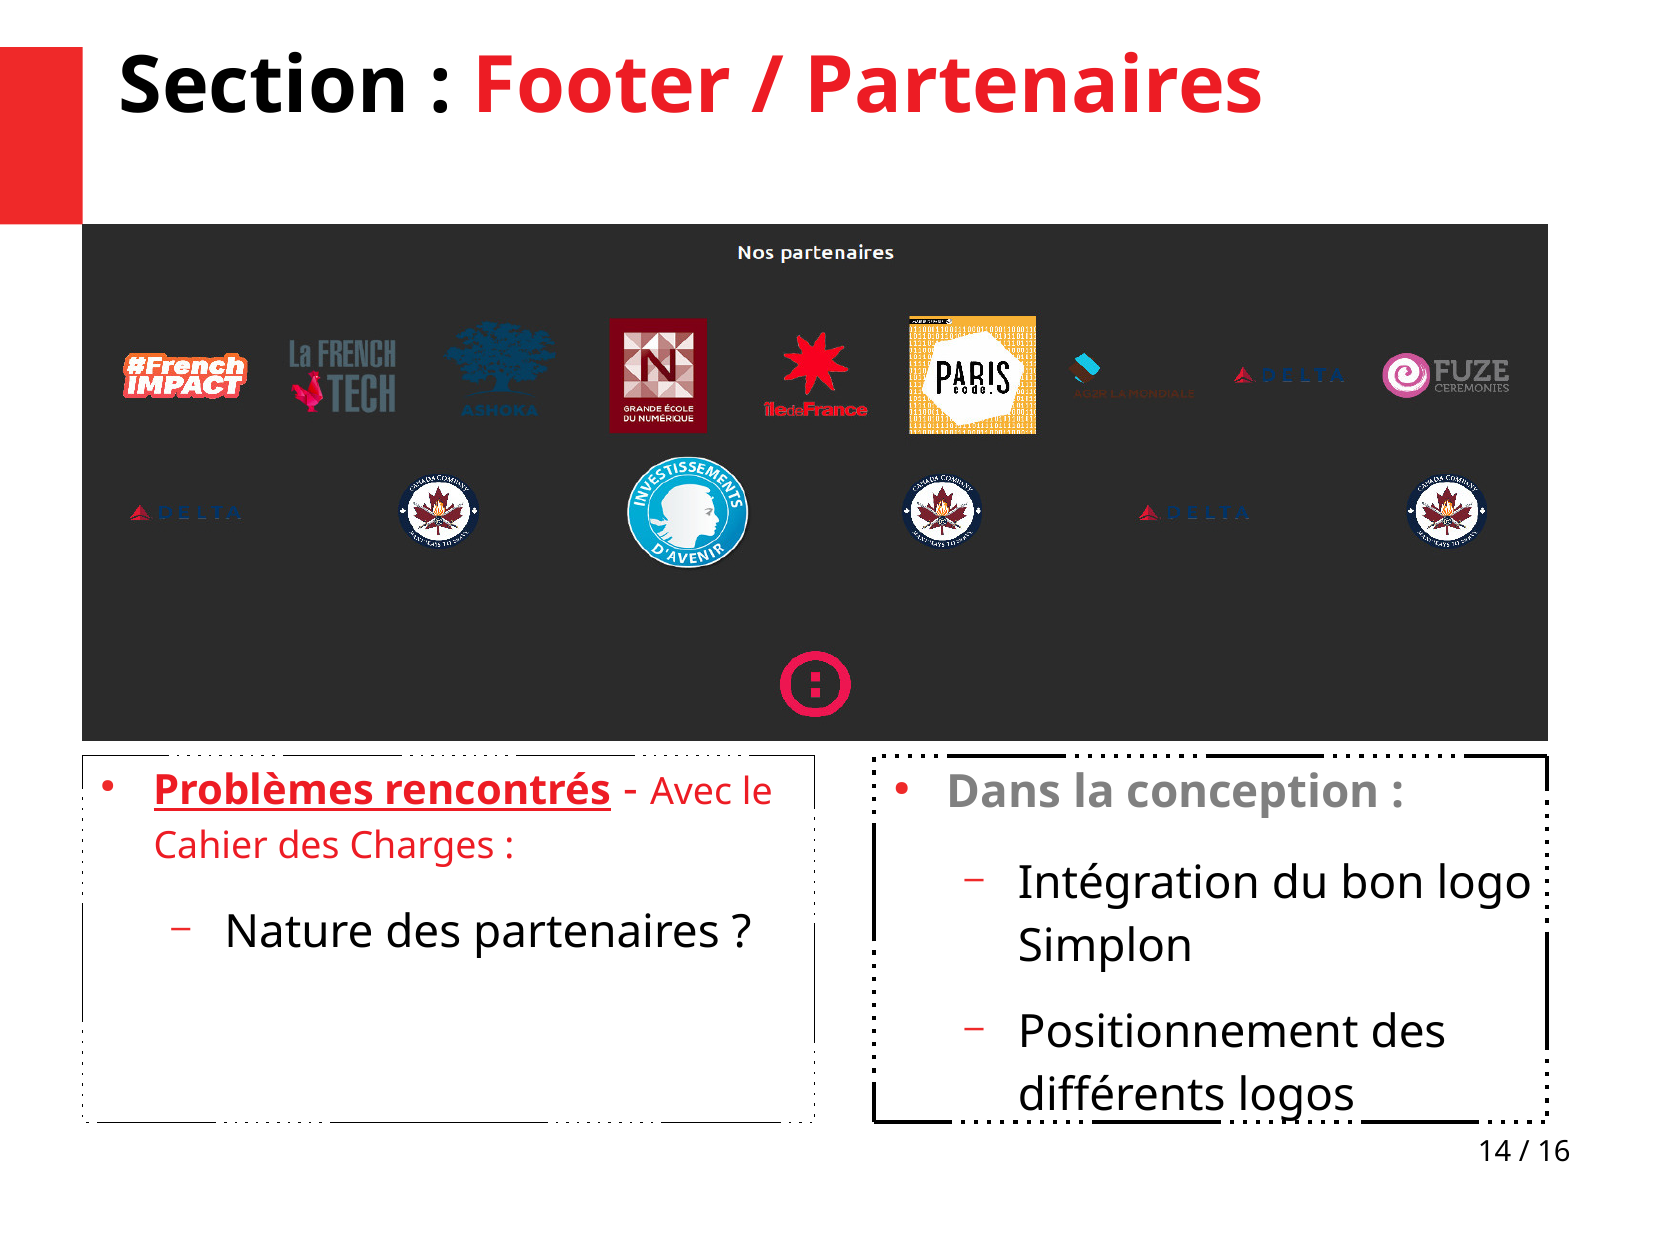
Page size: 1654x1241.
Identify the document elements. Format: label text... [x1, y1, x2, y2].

picture [82, 224, 1548, 741]
list Dans la conception : Intégration du bon logo Simplon Positionnement des différents logos [874, 755, 1548, 1123]
title Section : Footer / Partenaires [118, 35, 1571, 128]
list Problèmes rencontrés - Avec le Cahier des Charges : Nature des partenaires ? [82, 755, 815, 1123]
